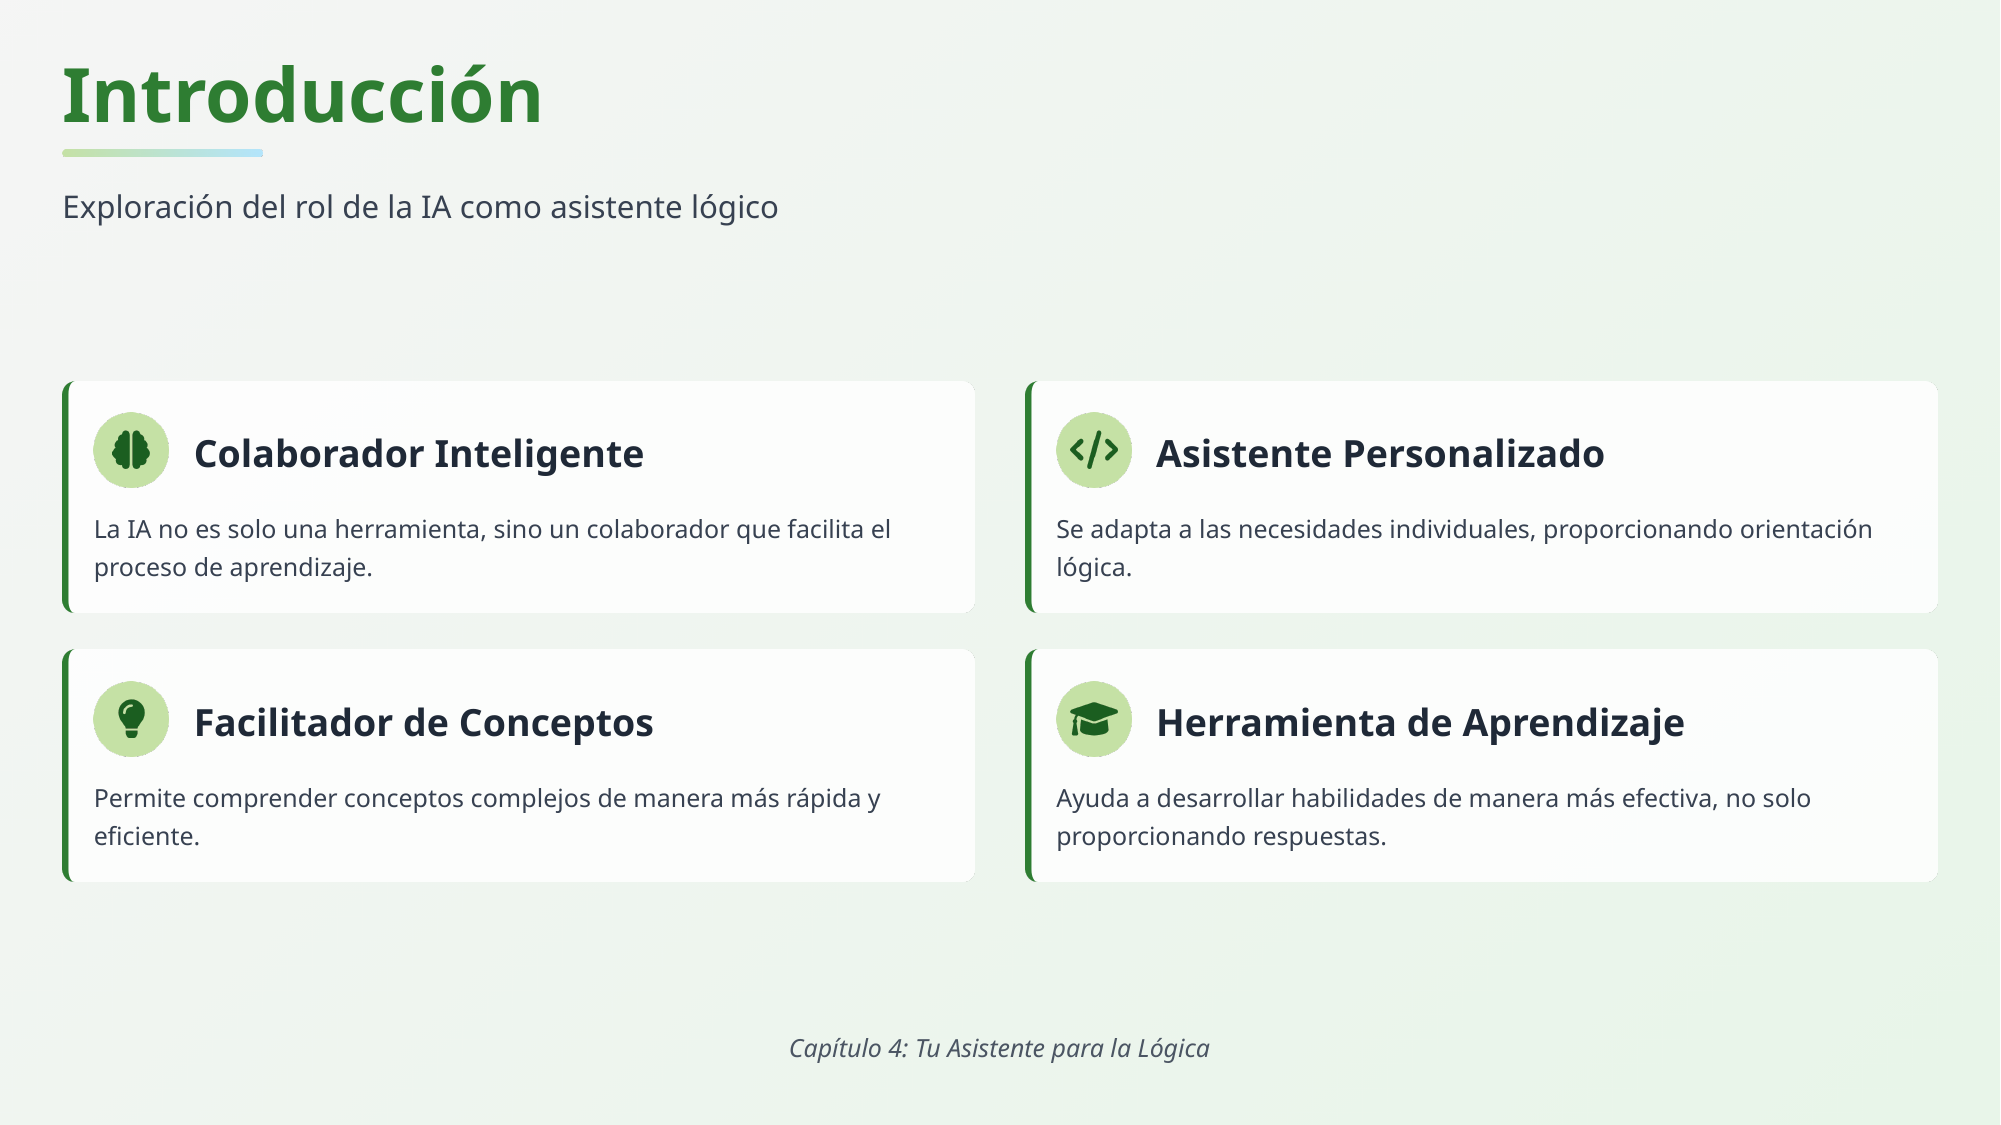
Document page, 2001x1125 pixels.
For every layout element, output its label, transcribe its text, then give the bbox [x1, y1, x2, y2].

text_box Capítulo 4: Tu Asistente para la Lógica [62, 1025, 1938, 1063]
text_box Permite comprender conceptos complejos de manera más rápida y eficiente. [93, 774, 944, 850]
text_box Asistente Personalizado [1156, 425, 1769, 475]
picture [0, 0, 2000, 1125]
text_box La IA no es solo una herramienta, sino un colaborador que facilita el proceso de aprendizaje. [93, 506, 944, 582]
text_box Colaborador Inteligente [193, 425, 799, 475]
text_box Exploración del rol de la IA como asistente lógico [62, 181, 1938, 225]
text_box Facilitador de Conceptos [193, 693, 821, 744]
text_box Introducción [62, 62, 1938, 138]
text_box Ayuda a desarrollar habilidades de manera más efectiva, no solo proporcionando respuestas. [1056, 774, 1907, 850]
text_box Herramienta de Aprendizaje [1156, 693, 1872, 744]
text_box Se adapta a las necesidades individuales, proporcionando orientación lógica. [1056, 506, 1907, 582]
